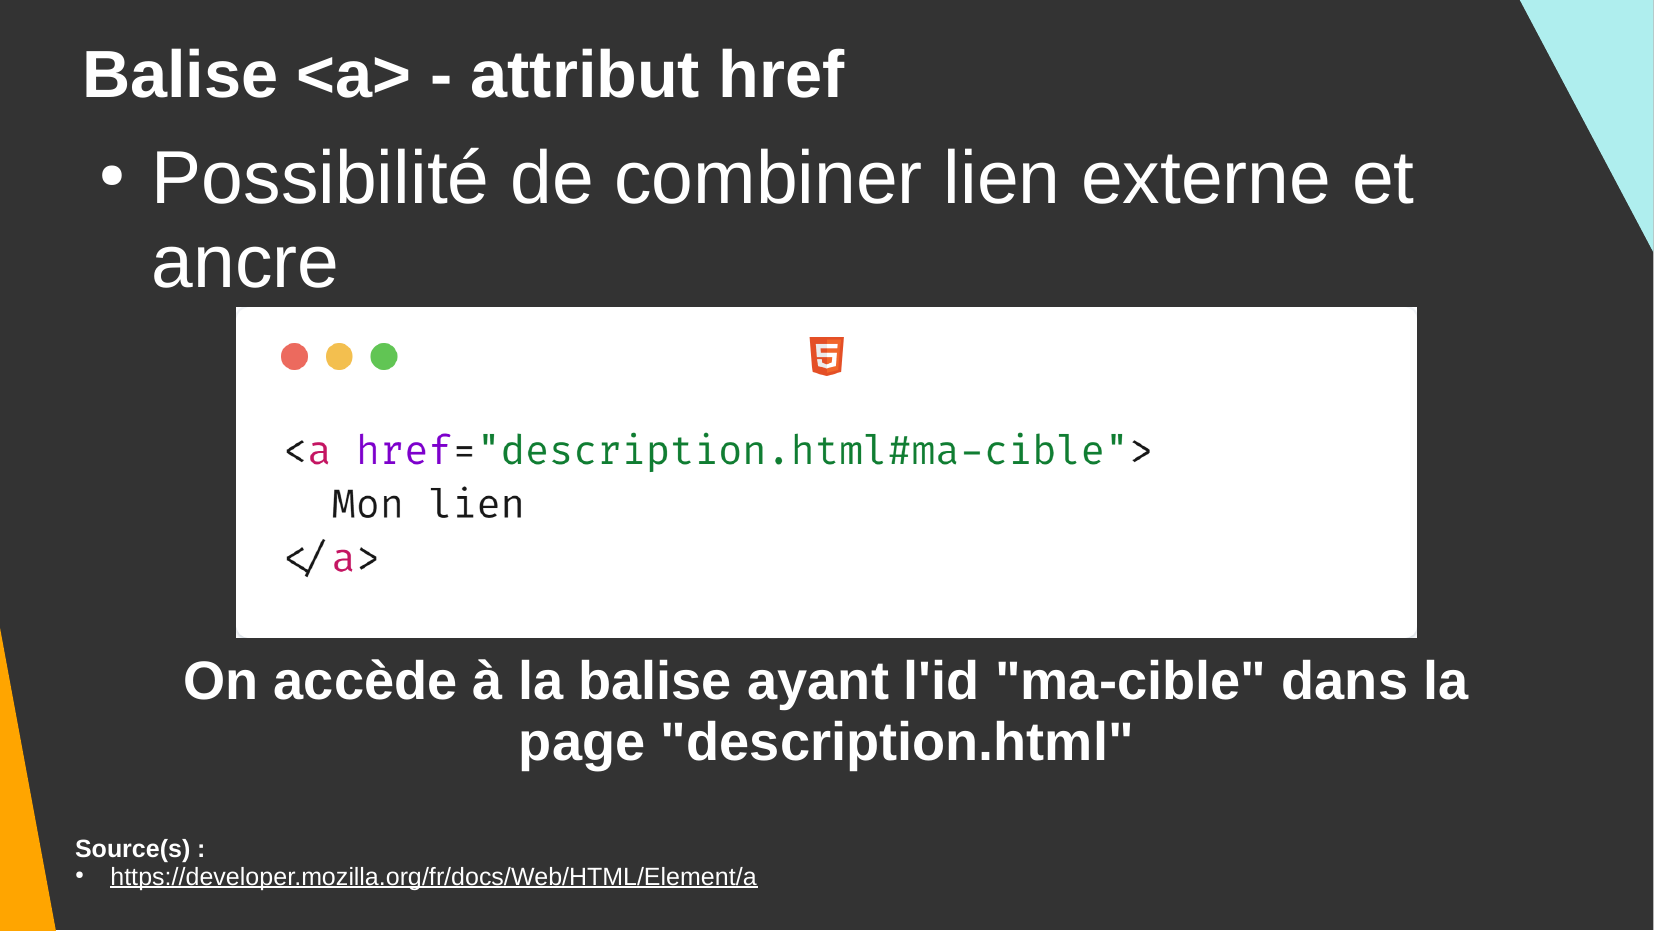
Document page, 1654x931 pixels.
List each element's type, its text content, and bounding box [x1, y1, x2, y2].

list Possibilité de combiner lien externe et ancre [80, 135, 1605, 319]
text_box On accède à la balise ayant l'id "ma-cible" dans la page "description.html" [124, 643, 1530, 780]
text_box [0, 627, 56, 931]
picture [236, 307, 1417, 638]
text_box Source(s) : https://developer.mozilla.org/fr/docs/Web/HTML/Element/a [60, 826, 1546, 931]
title Balise <a> - attribut href [82, 37, 1571, 114]
text_box [1519, 0, 1654, 254]
